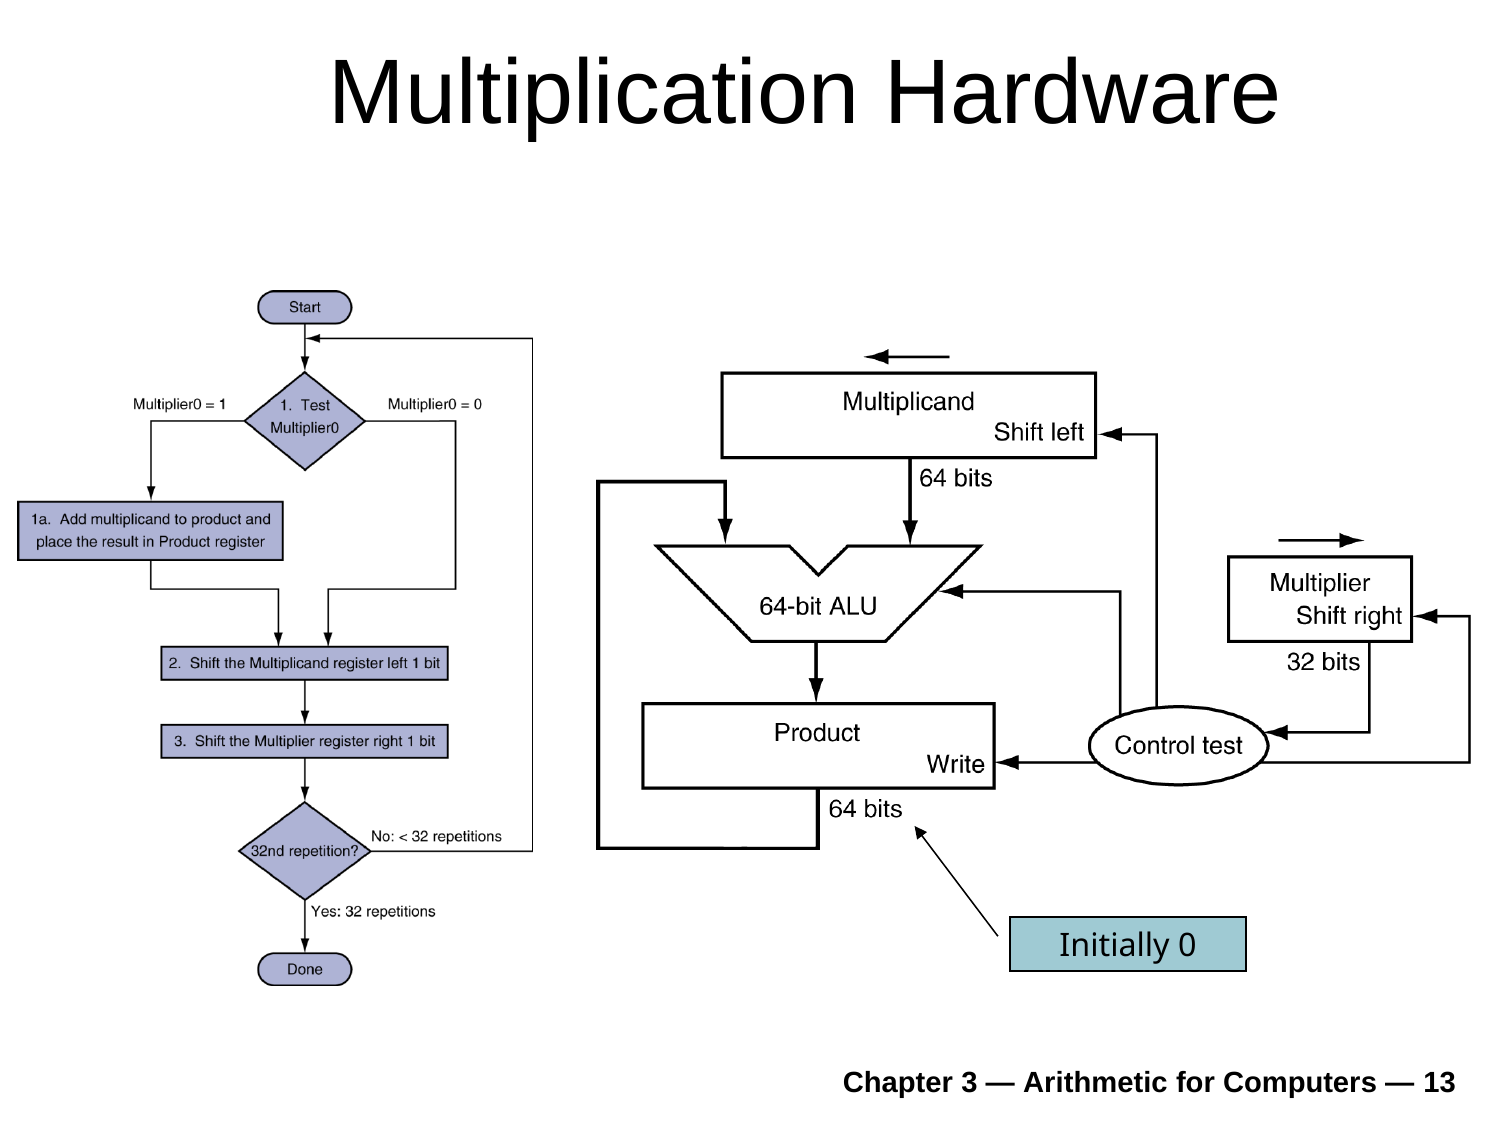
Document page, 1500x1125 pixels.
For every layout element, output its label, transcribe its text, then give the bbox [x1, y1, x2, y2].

picture [596, 349, 1471, 850]
picture [17, 290, 533, 986]
text_box Chapter 3 — Arithmetic for Computers — <number> [277, 1046, 1471, 1106]
text_box Initially 0 [1010, 917, 1246, 971]
title Multiplication Hardware [112, 23, 1468, 149]
